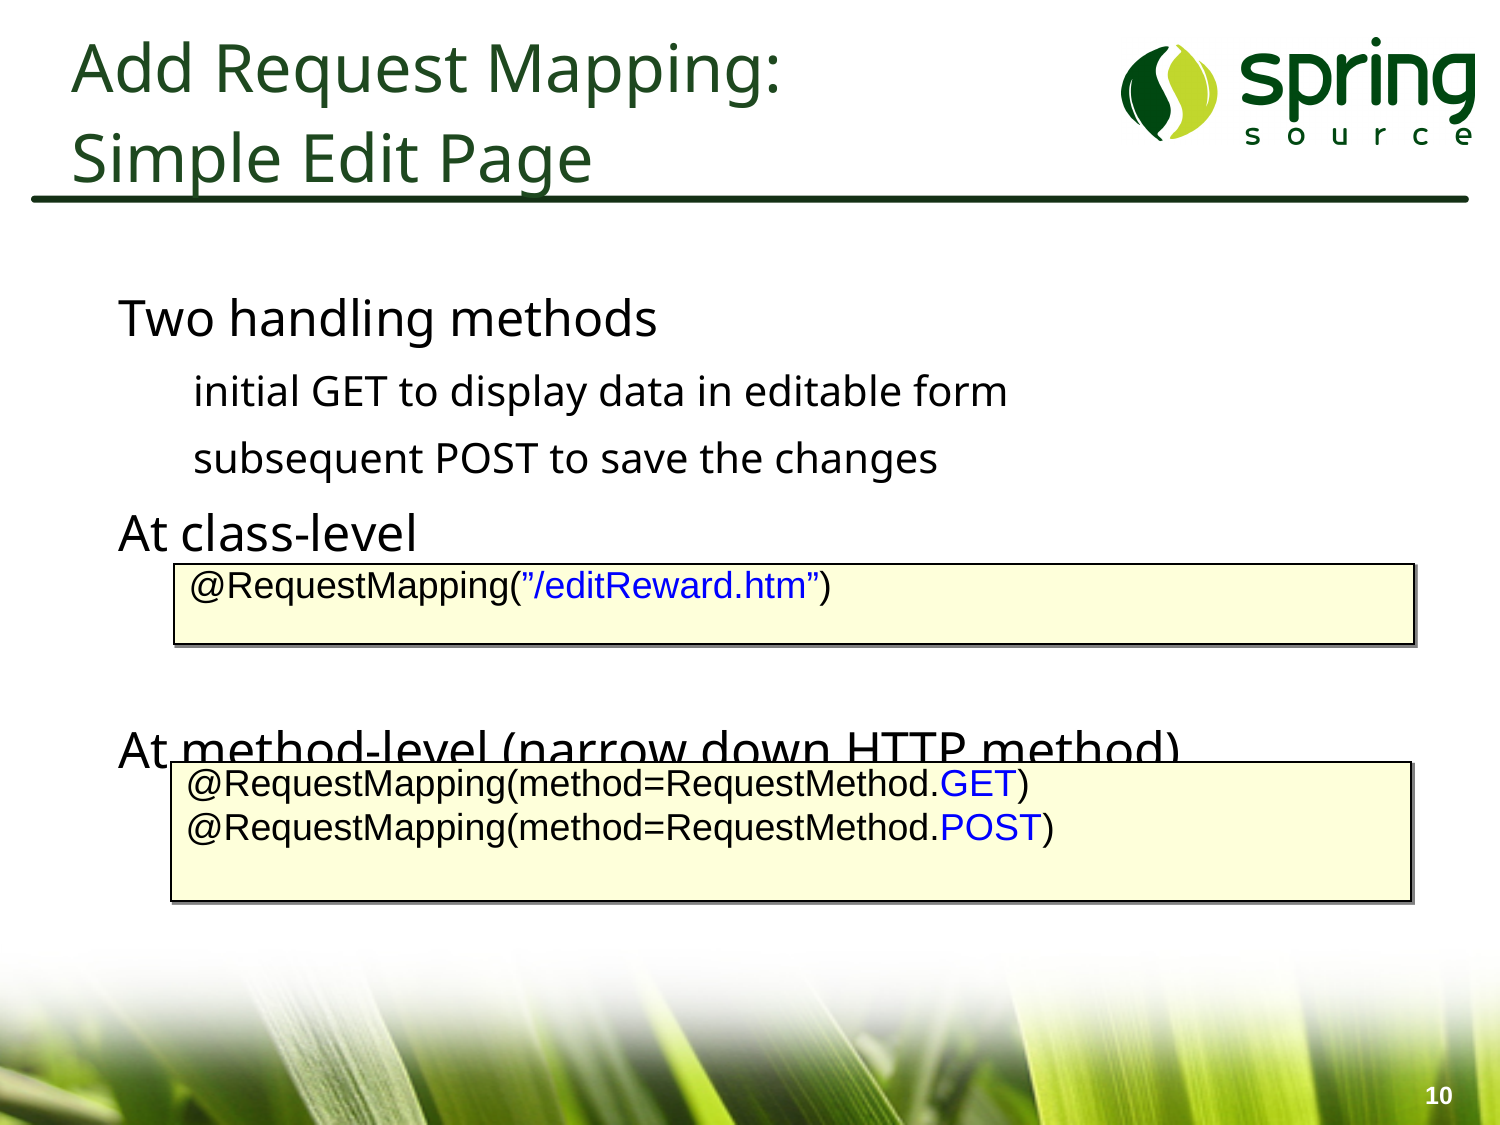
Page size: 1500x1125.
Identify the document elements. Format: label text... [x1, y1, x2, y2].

text_box @RequestMapping(”/editReward.htm”) [173, 563, 1415, 645]
title Add Request Mapping: Simple Edit Page [56, 13, 1089, 191]
picture [0, 944, 1500, 1125]
text_box @RequestMapping(method=RequestMethod.GET) @RequestMapping(method=RequestMethod.POST) [170, 761, 1412, 901]
list Two handling methods initial GET to display data in editable form subsequent POST to save the changes At class-level At method-level (narrow down HTTP method) [103, 275, 1394, 938]
picture [1121, 37, 1475, 145]
